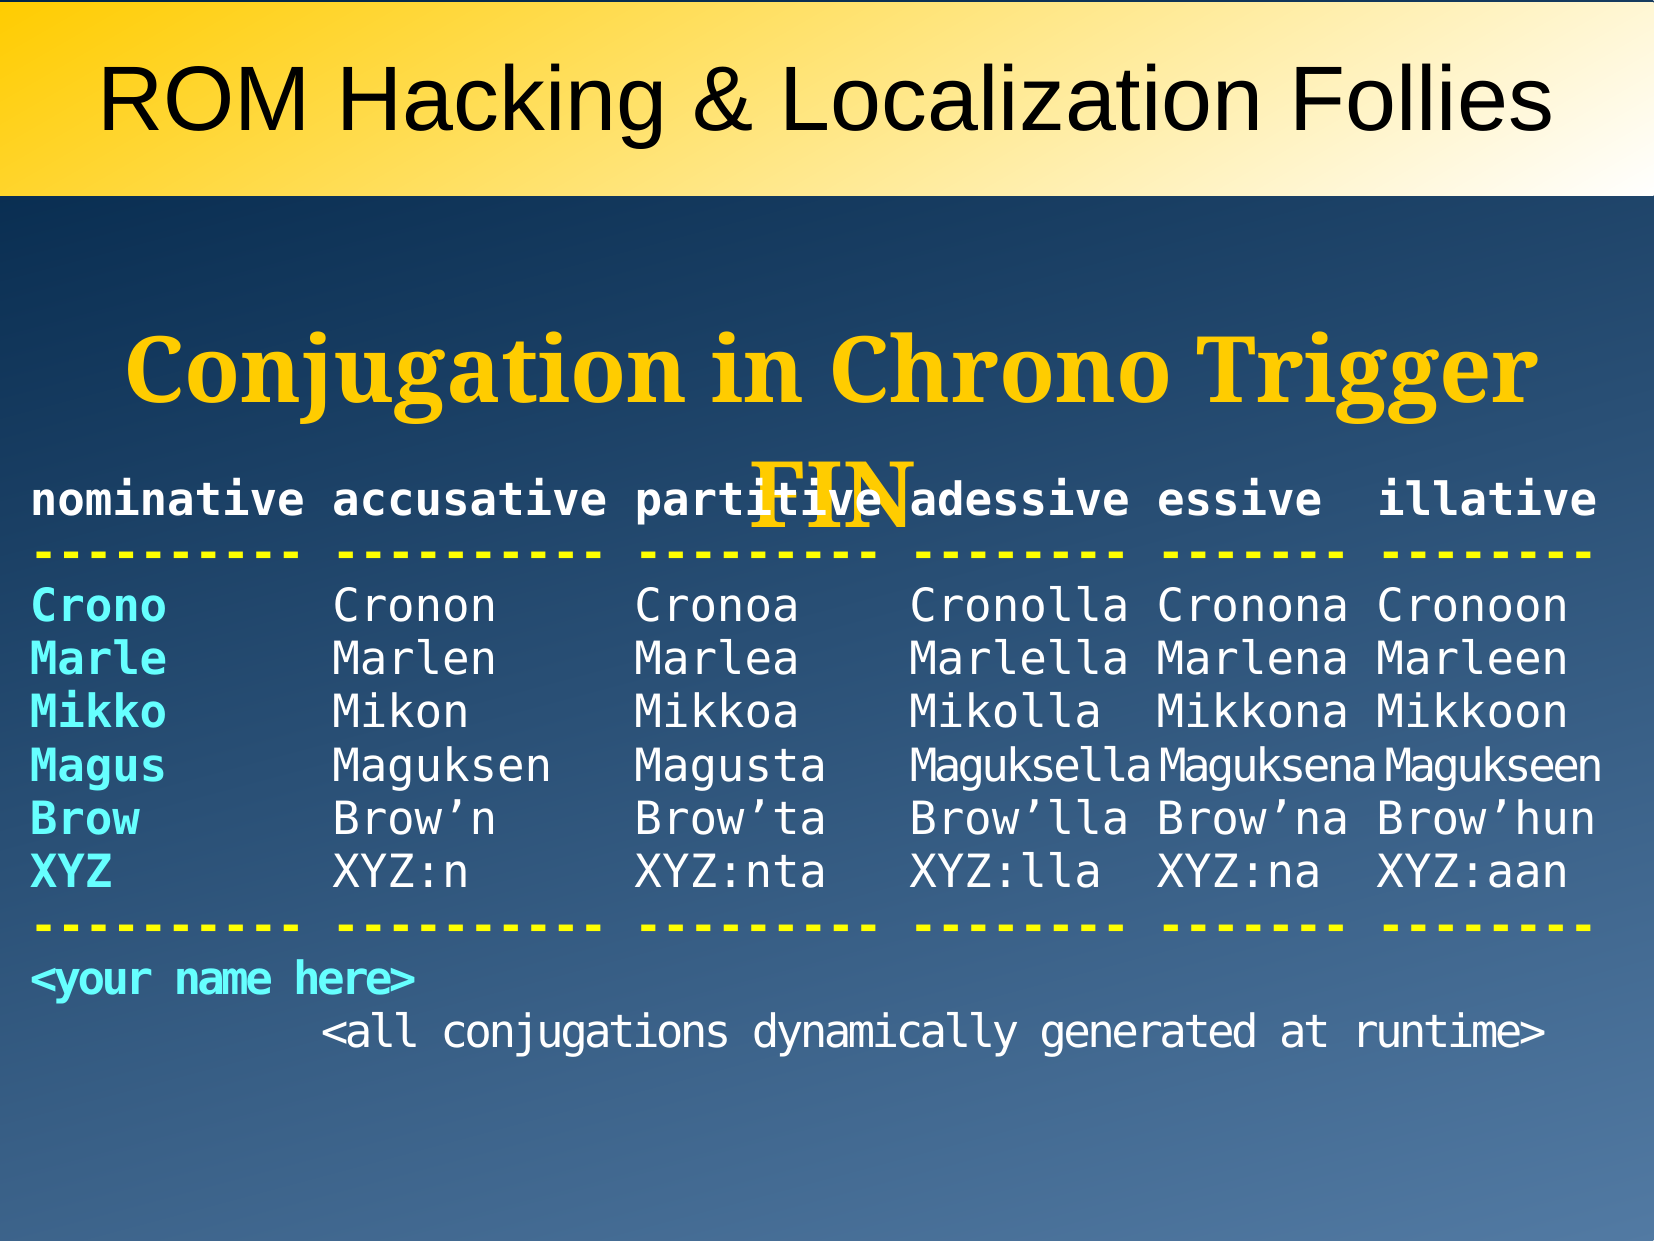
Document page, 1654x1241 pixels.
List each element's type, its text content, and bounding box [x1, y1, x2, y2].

title ROM Hacking & Localization Follies [0, 2, 1654, 196]
text_box nominative accusative partitive adessive essive illative ---------- ---------- --------- -------- ------- -------- Crono Cronon Cronoa Cronolla Cronona Cronoon Marle Marlen Marlea Marlella Marlena Marleen Mikko Mikon Mikkoa Mikolla Mikkona Mikkoon Magus Maguksen Magusta Maguksella Maguksena Magukseen Brow Brow’n Brow’ta Brow’lla Brow’na Brow’hun XYZ XYZ:n XYZ:nta XYZ:lla XYZ:na XYZ:aan ---------- ---------- --------- -------- ------- -------- <your name here> <all conjugations dynamically generated at runtime> [15, 465, 1651, 1066]
subtitle Conjugation in Chrono Trigger FIN [30, 304, 1636, 465]
